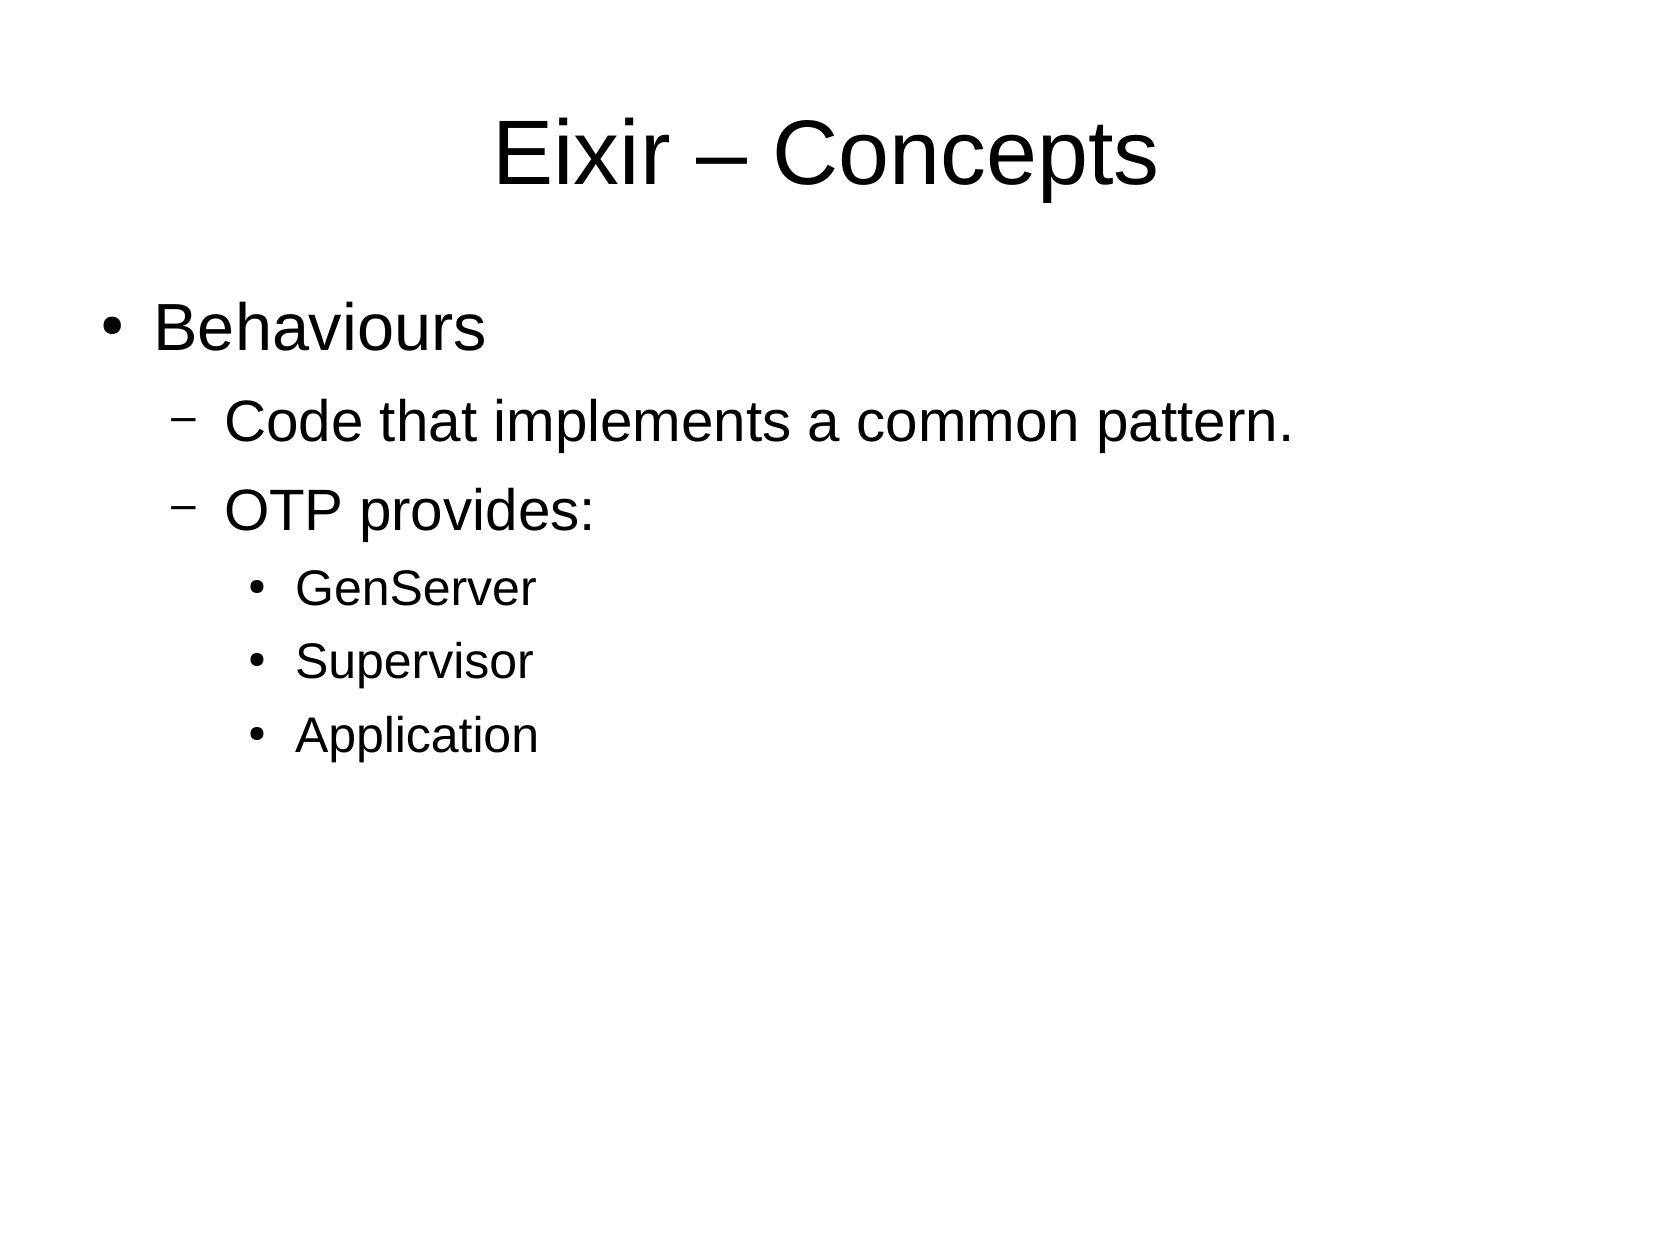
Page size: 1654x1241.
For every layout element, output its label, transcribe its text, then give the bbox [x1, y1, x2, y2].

title Eixir – Concepts [82, 49, 1571, 257]
list Behaviours Code that implements a common pattern. OTP provides: GenServer Supervisor Application [82, 290, 1571, 1010]
